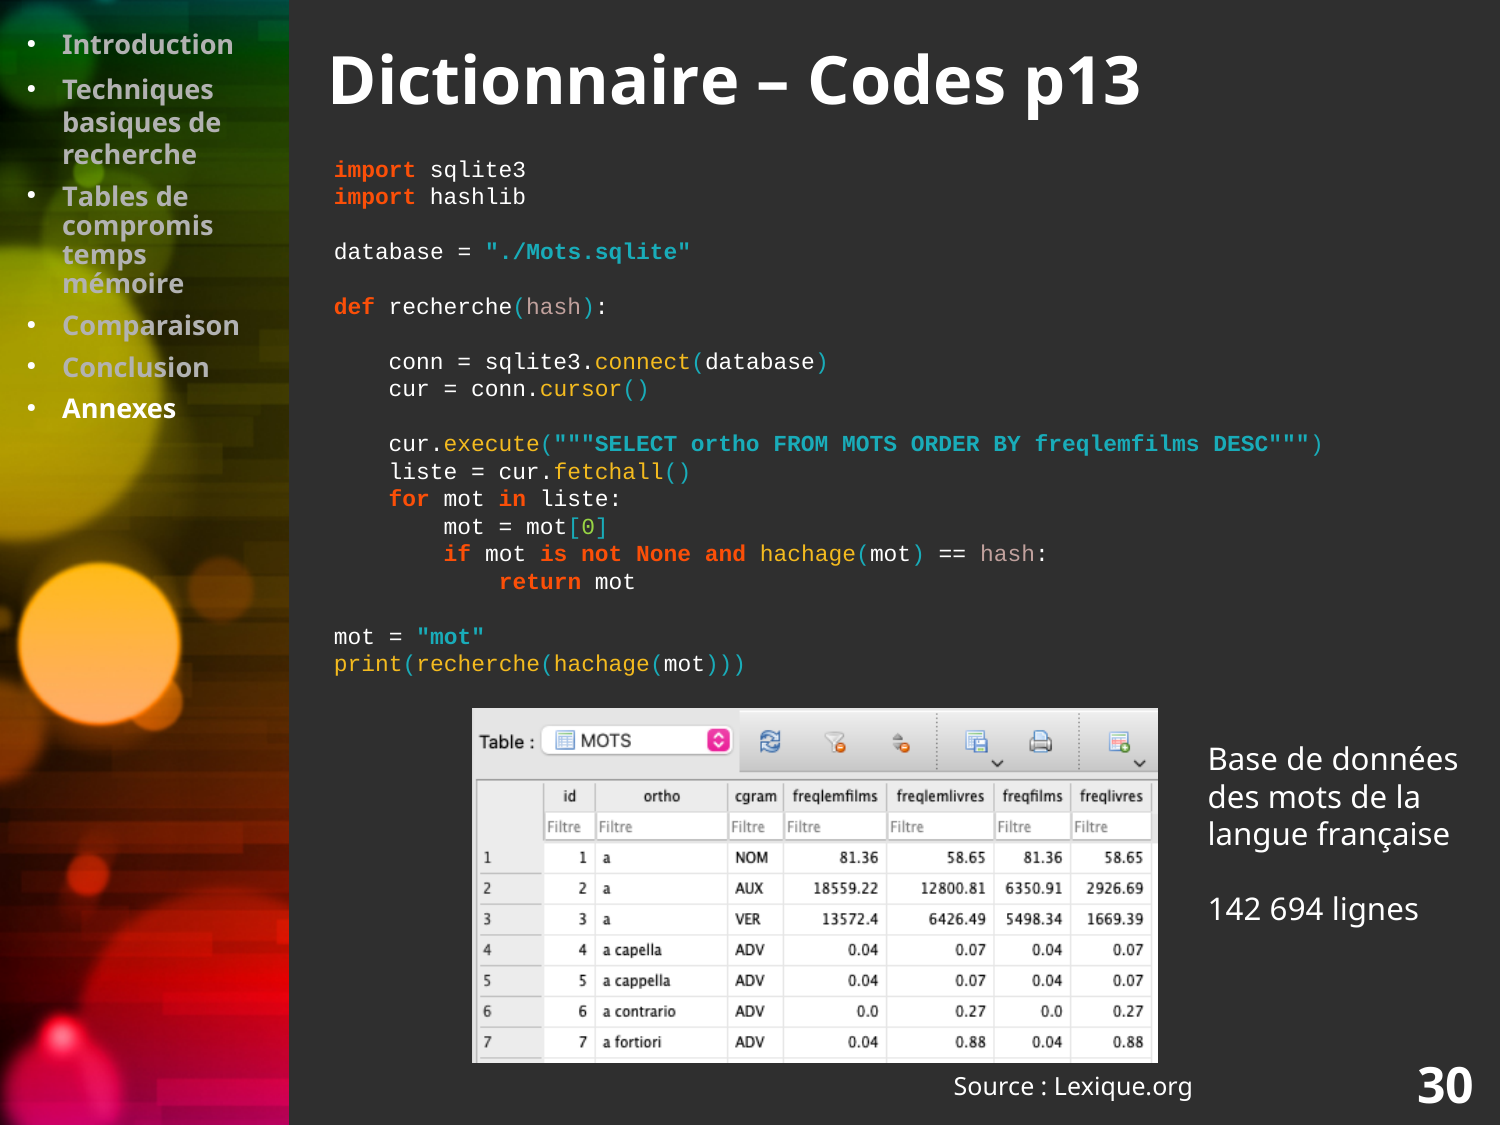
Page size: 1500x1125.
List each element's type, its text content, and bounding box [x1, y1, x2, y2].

title Dictionnaire – Codes p13 [312, 19, 1471, 138]
picture [472, 708, 1158, 1063]
picture [0, 0, 289, 1125]
text_box <numéro> [1417, 1054, 1500, 1109]
text_box import sqlite3 import hashlib database = "./Mots.sqlite" def recherche(hash): conn = sqlite3.connect(database) cur = conn.cursor() cur.execute("""SELECT ortho FROM MOTS ORDER BY freqlemfilms DESC""") liste = cur.fetchall() for mot in liste: mot = mot[0] if mot is not None and hachage(mot) == hash: return mot mot = "mot" print(recherche(hachage(mot))) [318, 146, 1453, 807]
text_box Introduction Techniques basiques de recherche Tables de compromis temps mémoire Comparaison Conclusion Annexes [11, 23, 284, 449]
text_box [289, 0, 1500, 1125]
text_box Source : Lexique.org [938, 1062, 1252, 1113]
text_box Base de données des mots de la langue française 142 694 lignes [1192, 732, 1477, 973]
